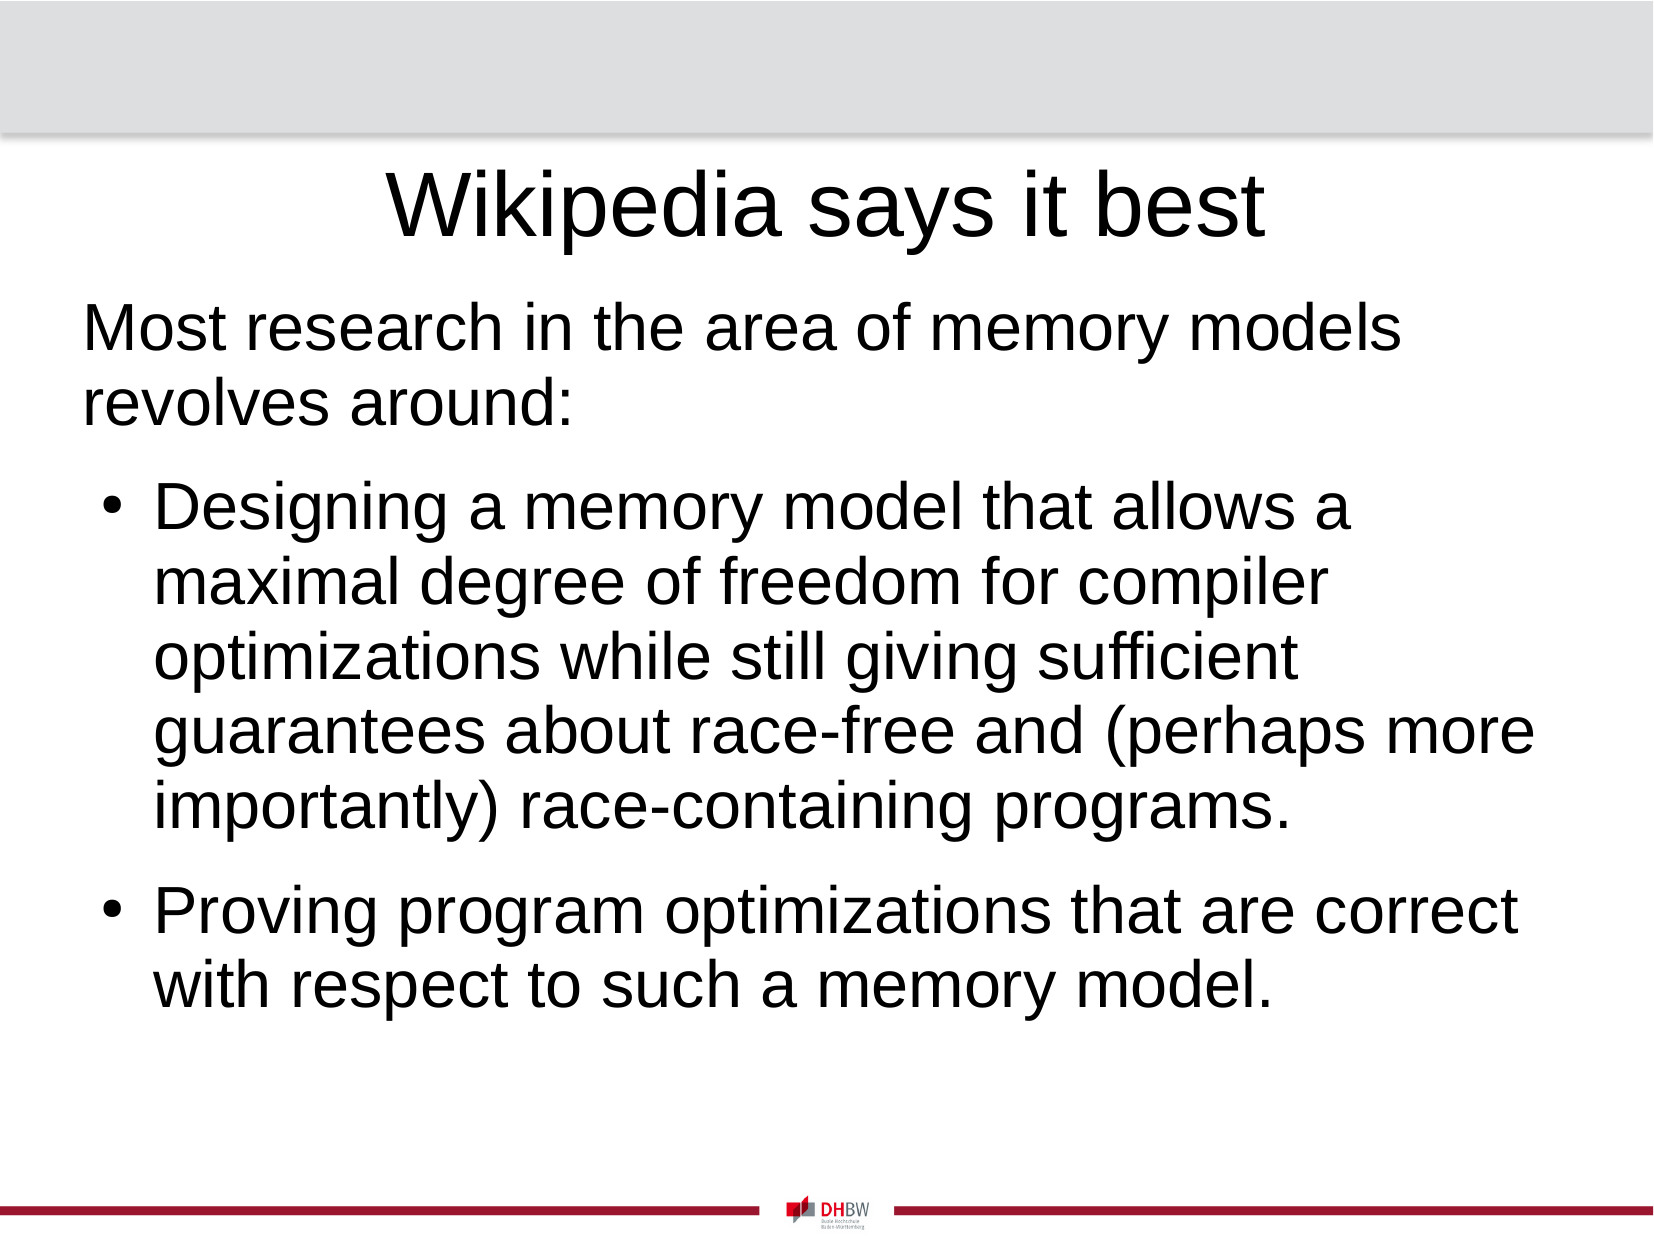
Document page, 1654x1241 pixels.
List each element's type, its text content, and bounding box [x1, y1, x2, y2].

title Wikipedia says it best [82, 49, 1571, 257]
picture [0, 1, 1654, 1237]
list Most research in the area of memory models revolves around: Designing a memory model that allows a maximal degree of freedom for compiler optimizations while still giving sufficient guarantees about race-free and (perhaps more importantly) race-containing programs. Proving program optimizations that are correct with respect to such a memory model. [82, 290, 1571, 1023]
